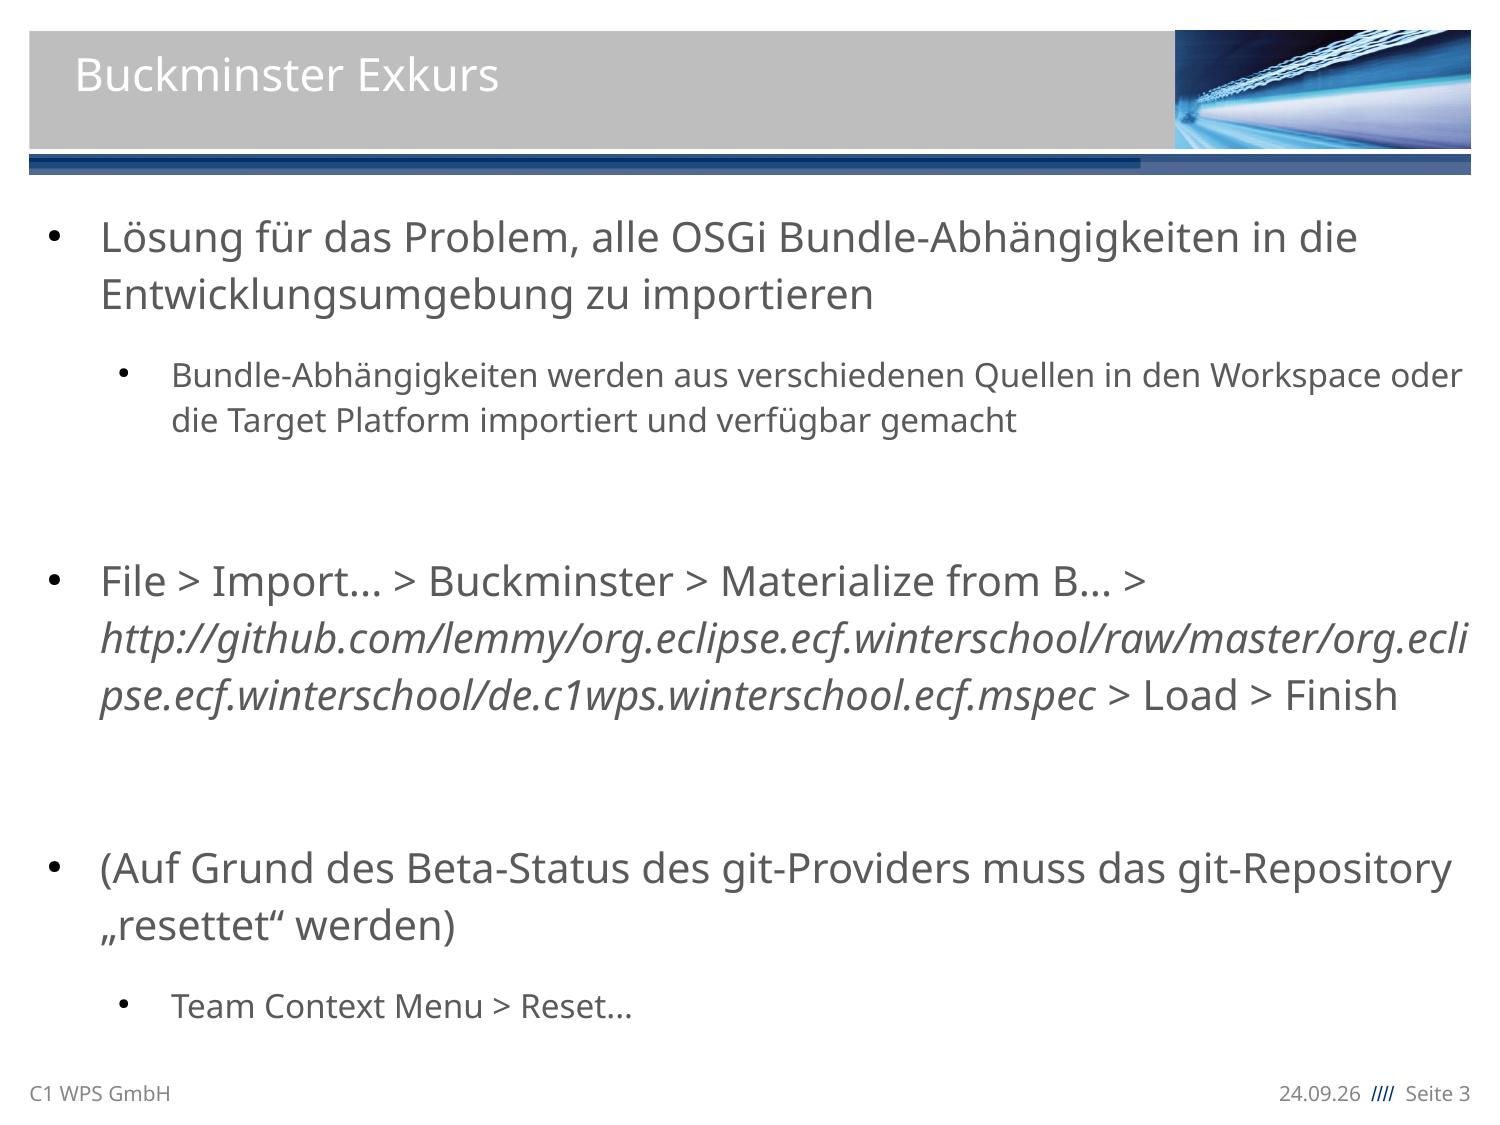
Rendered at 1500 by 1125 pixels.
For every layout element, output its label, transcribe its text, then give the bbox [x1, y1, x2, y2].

list Lösung für das Problem, alle OSGi Bundle-Abhängigkeiten in die Entwicklungsumgebung zu importieren Bundle-Abhängigkeiten werden aus verschiedenen Quellen in den Workspace oder die Target Platform importiert und verfügbar gemacht File > Import... > Buckminster > Materialize from B... > http://github.com/lemmy/org.eclipse.ecf.winterschool/raw/master/org.eclipse.ecf.winterschool/de.c1wps.winterschool.ecf.mspec > Load > Finish (Auf Grund des Beta-Status des git-Providers muss das git-Repository „resettet“ werden) Team Context Menu > Reset... [29, 208, 1471, 1044]
picture [1175, 30, 1471, 149]
picture [29, 154, 1471, 175]
title Buckminster Exkurs [29, 31, 1176, 149]
